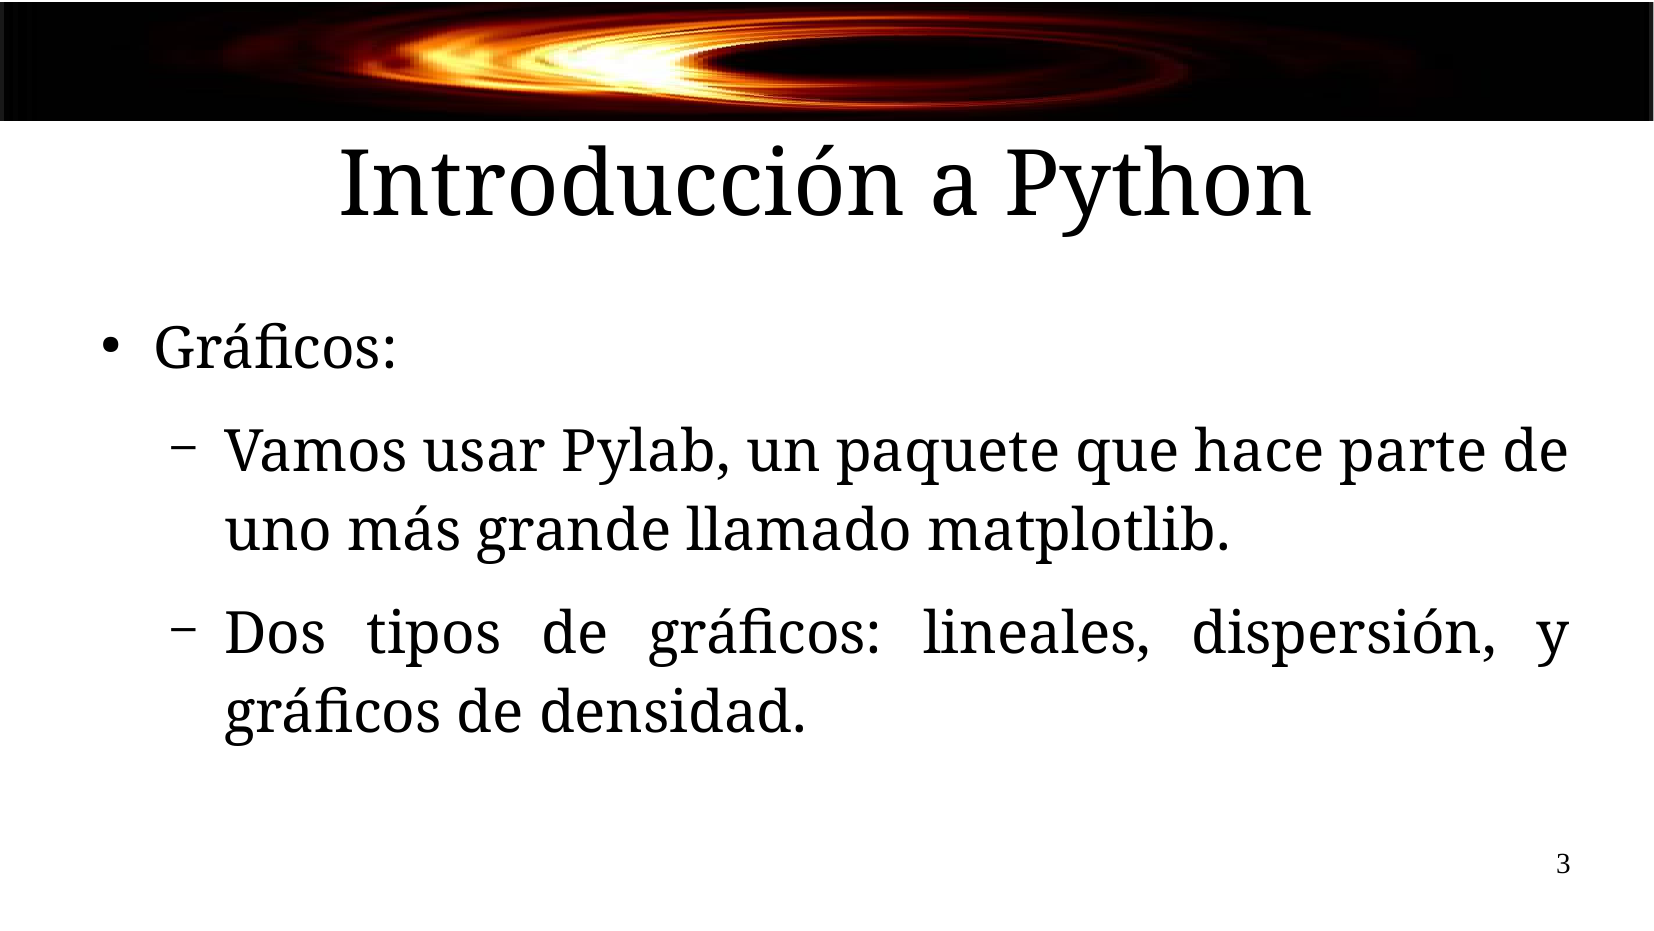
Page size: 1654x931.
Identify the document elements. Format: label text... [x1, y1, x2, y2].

title Introducción a Python [82, 121, 1571, 258]
picture [0, 2, 1654, 121]
list Gráficos: Vamos usar Pylab, un paquete que hace parte de uno más grande llamado matplotlib. Dos tipos de gráficos: lineales, dispersión, y gráficos de densidad. [82, 306, 1571, 846]
